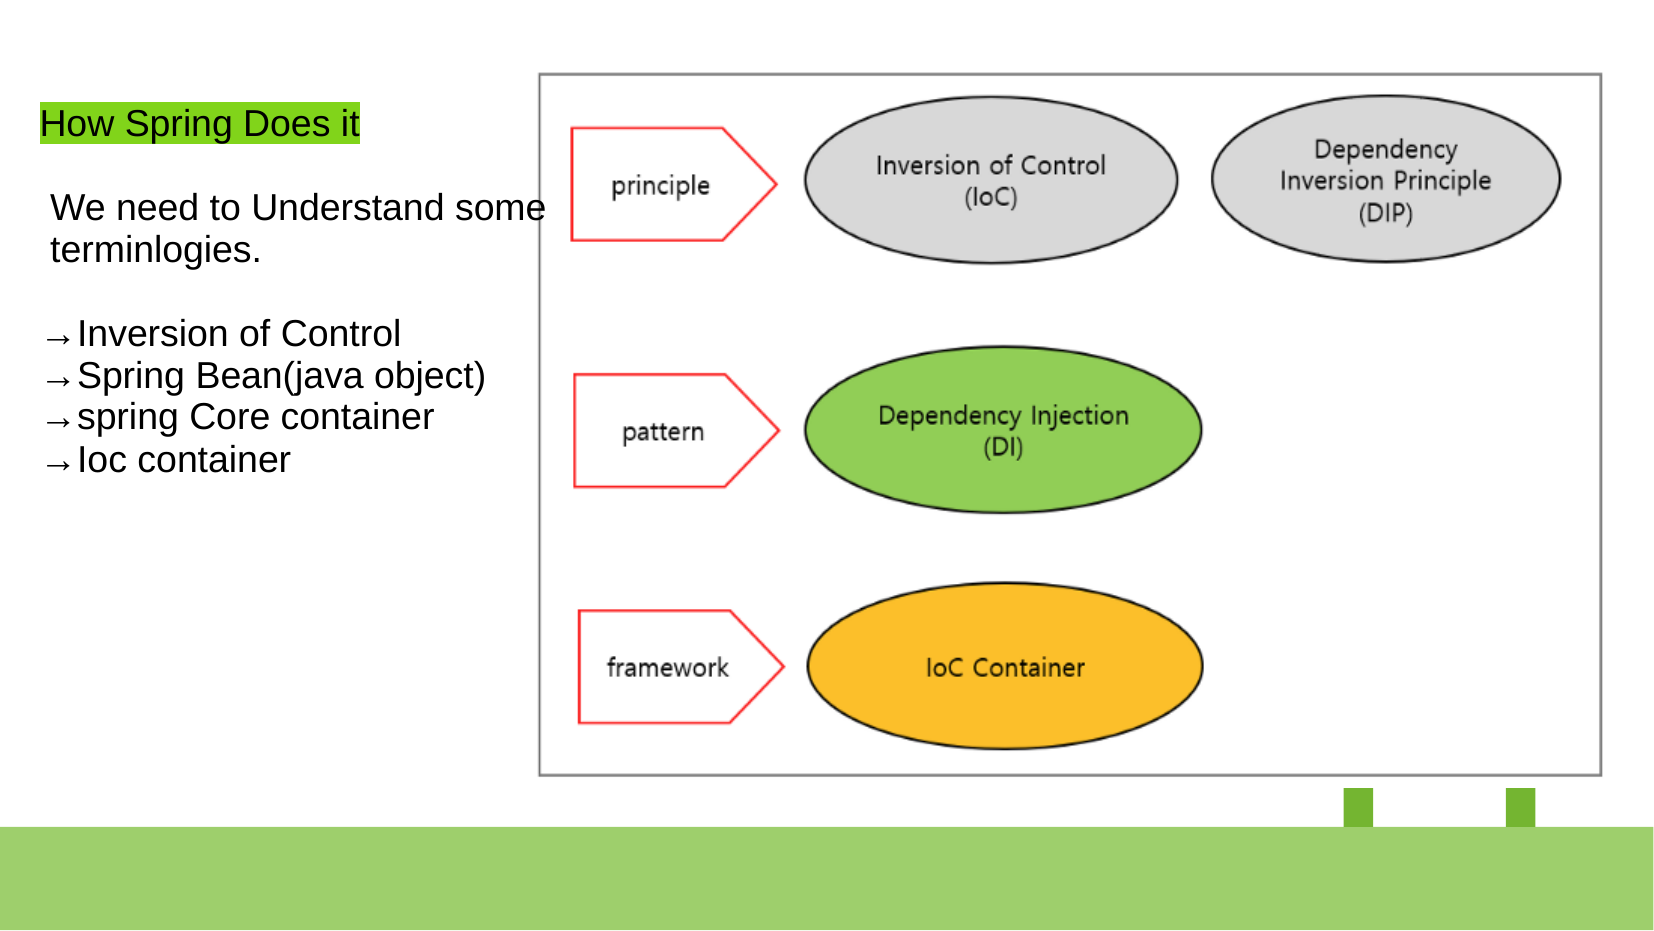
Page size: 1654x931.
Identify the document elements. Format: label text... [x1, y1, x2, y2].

text_box How Spring Does it We need to Understand some terminlogies. →Inversion of Control →Spring Bean(java object) →spring Core container →Ioc container [24, 94, 563, 488]
picture [530, 62, 1613, 788]
